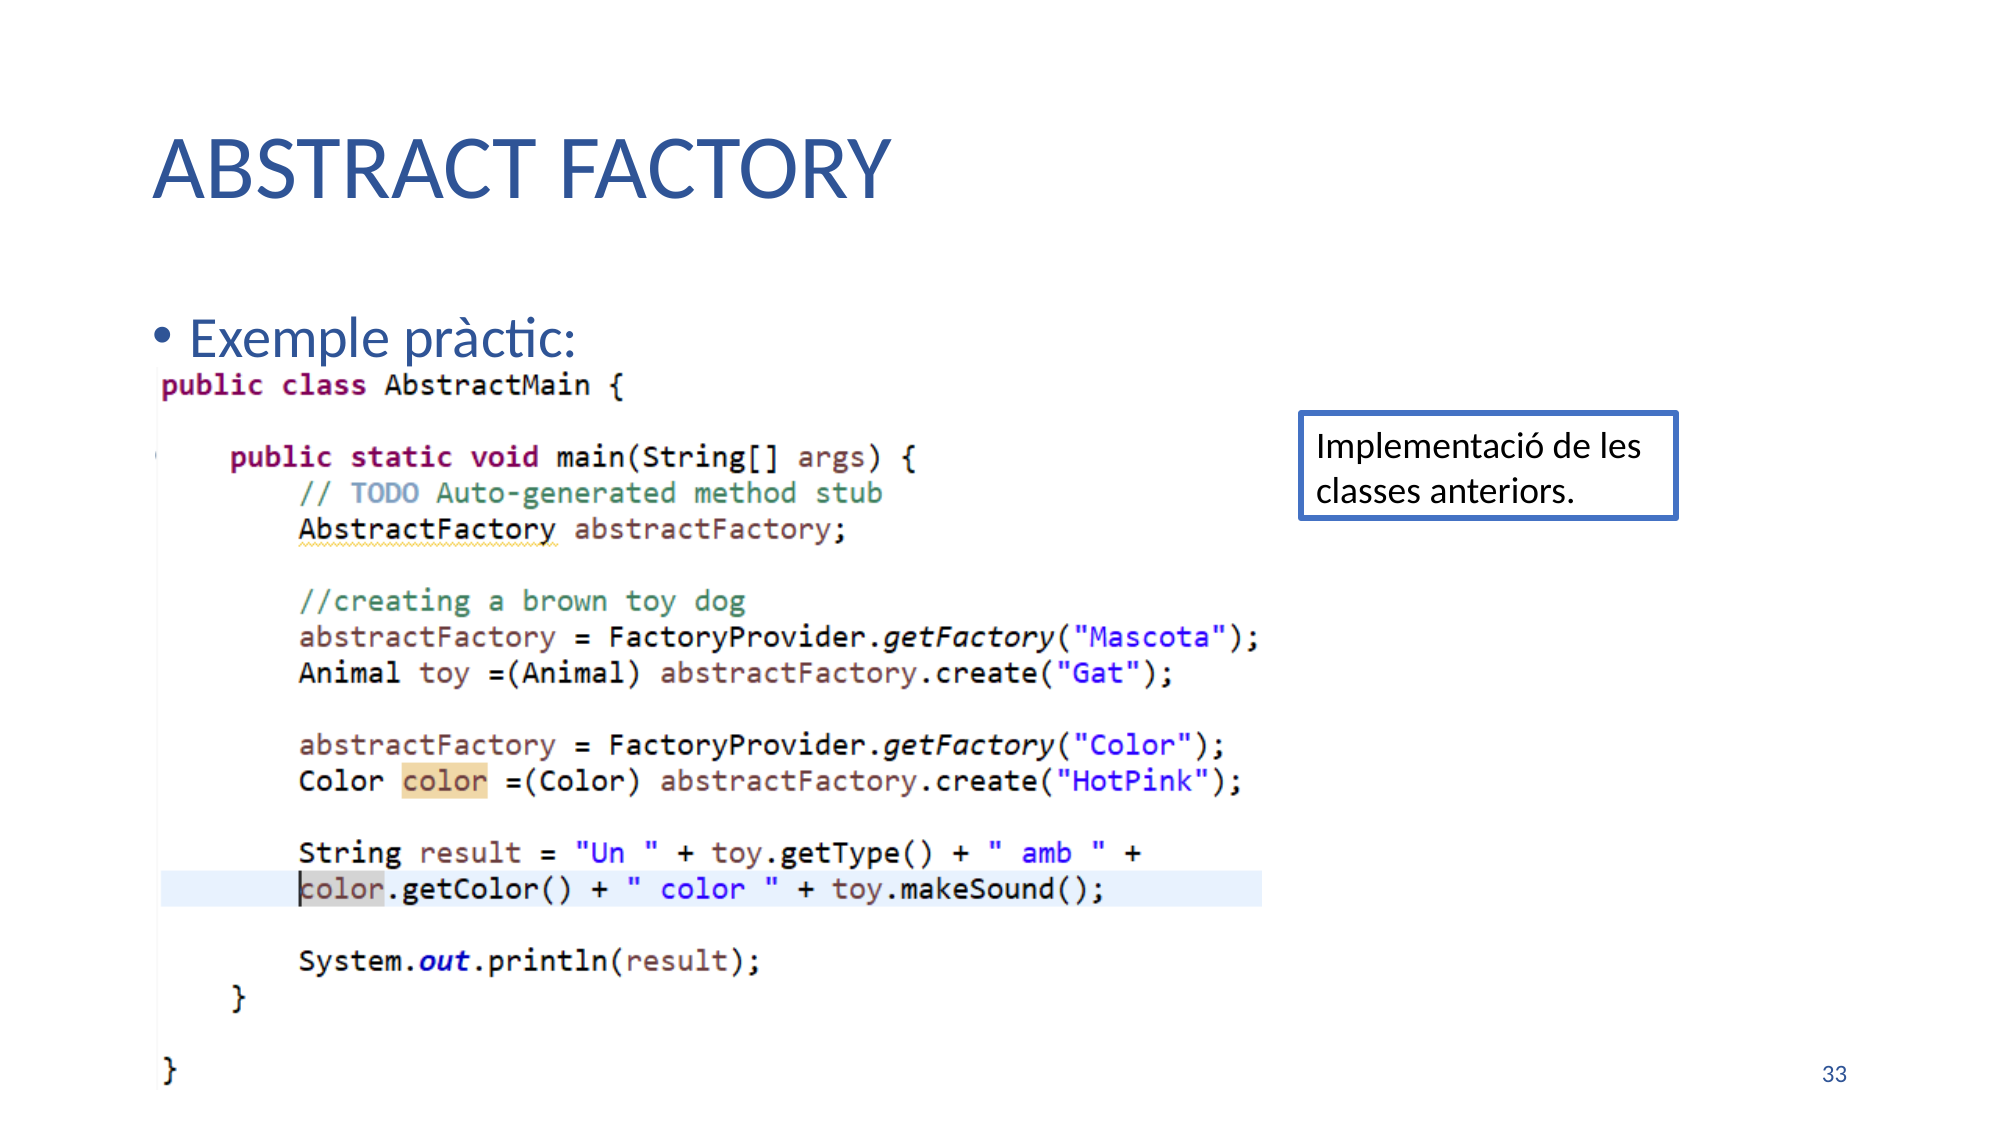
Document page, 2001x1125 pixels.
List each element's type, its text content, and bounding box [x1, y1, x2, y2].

list Exemple pràctic: [137, 299, 1863, 1014]
slide_number <number> [1412, 1042, 1863, 1103]
text_box Implementació de les classes anteriors. [1301, 413, 1676, 519]
picture [155, 367, 1262, 1090]
title ABSTRACT FACTORY [137, 59, 1863, 278]
